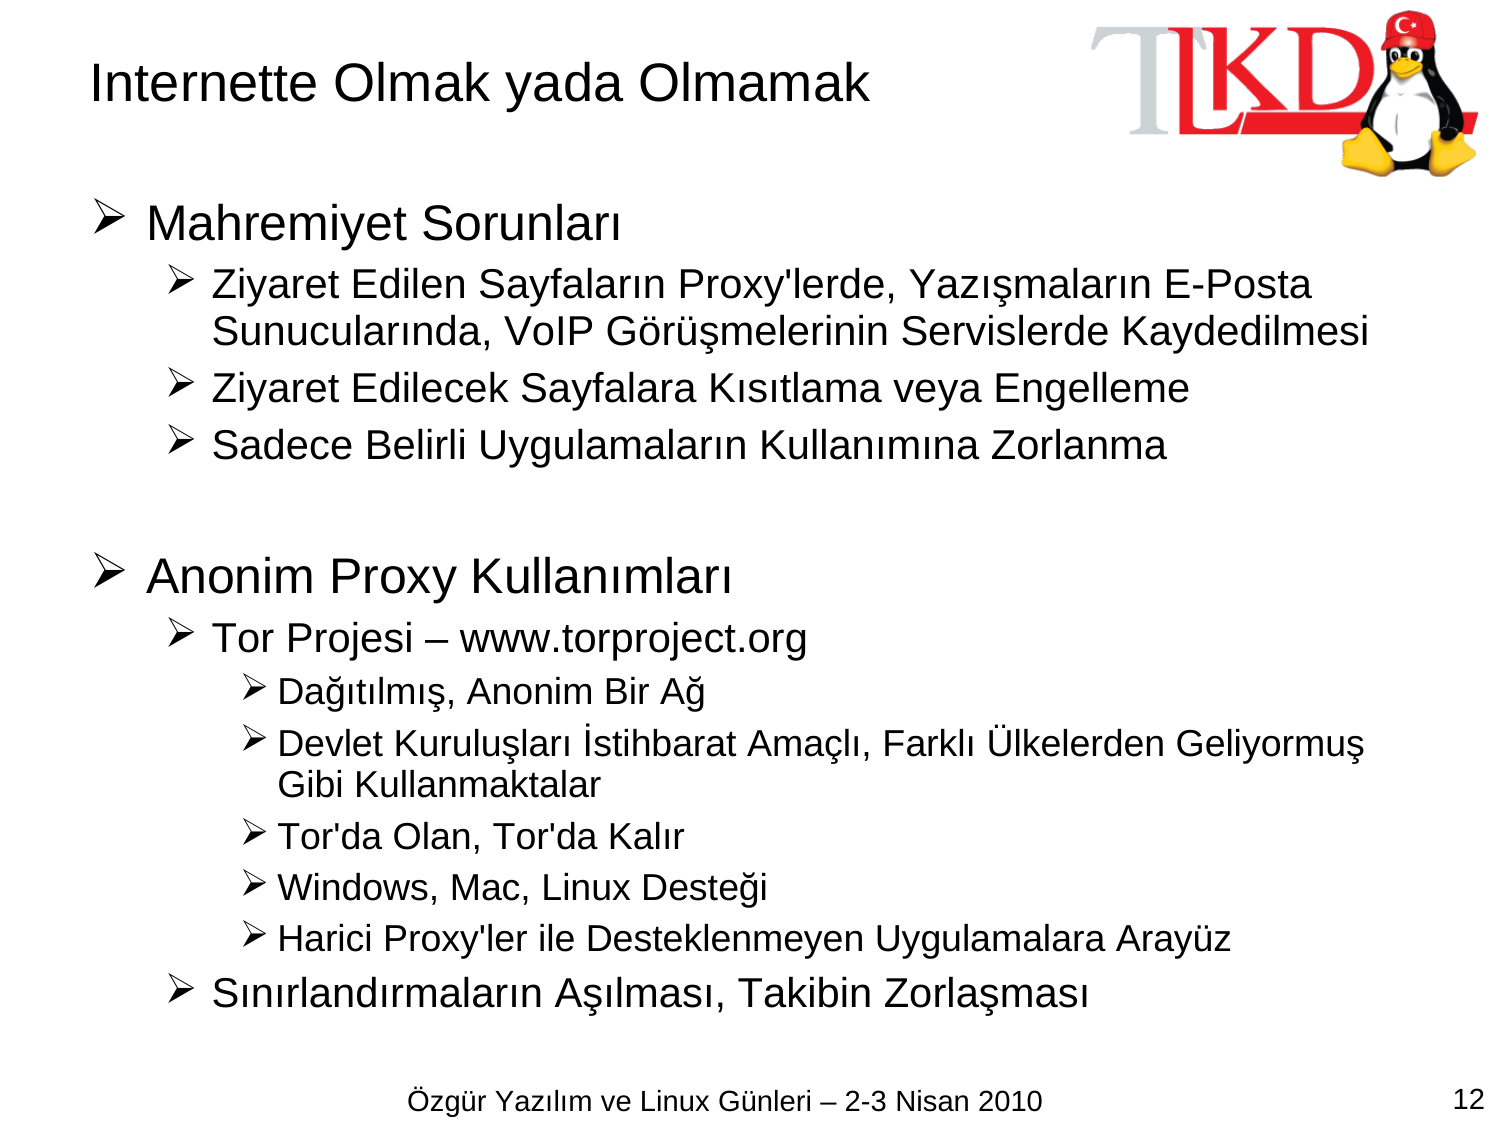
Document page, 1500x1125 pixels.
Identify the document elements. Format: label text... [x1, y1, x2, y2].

picture [1087, 0, 1491, 188]
title Internette Olmak yada Olmamak [75, 45, 1070, 151]
list Mahremiyet Sorunları Ziyaret Edilen Sayfaların Proxy'lerde, Yazışmaların E-Posta Sunucularında, VoIP Görüşmelerinin Servislerde Kaydedilmesi Ziyaret Edilecek Sayfalara Kısıtlama veya Engelleme Sadece Belirli Uygulamaların Kullanımına Zorlanma Anonim Proxy Kullanımları Tor Projesi – www.torproject.org Dağıtılmış, Anonim Bir Ağ Devlet Kuruluşları İstihbarat Amaçlı, Farklı Ülkelerden Geliyormuş Gibi Kullanmaktalar Tor'da Olan, Tor'da Kalır Windows, Mac, Linux Desteği Harici Proxy'ler ile Desteklenmeyen Uygulamalara Arayüz Sınırlandırmaların Aşılması, Takibin Zorlaşması [75, 187, 1426, 1051]
